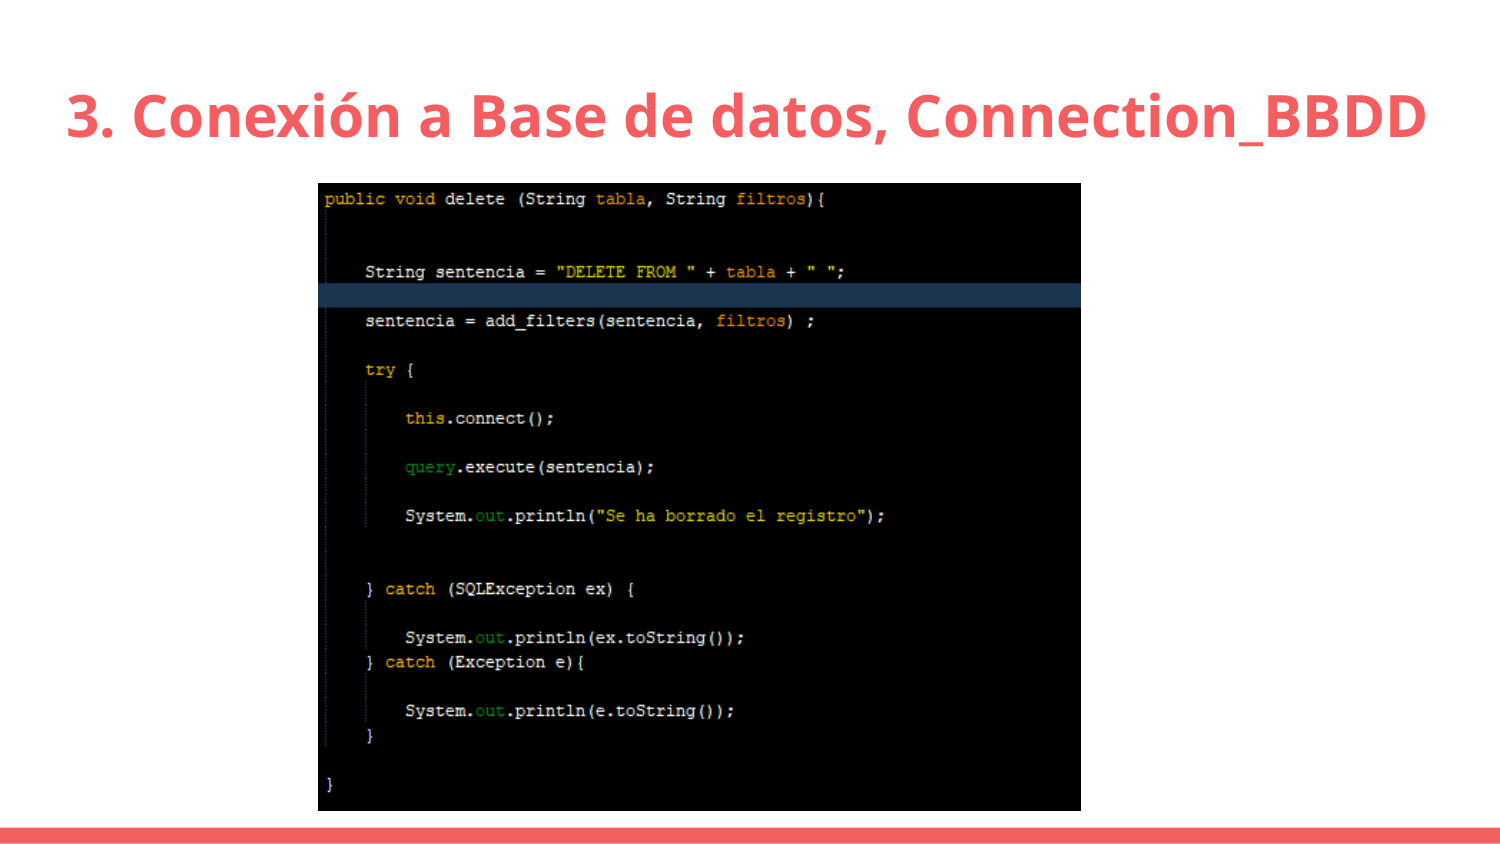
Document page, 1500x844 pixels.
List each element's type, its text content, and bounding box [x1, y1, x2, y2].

title 3. Conexión a Base de datos, Connection_BBDD [51, 64, 1449, 167]
picture [318, 183, 1081, 811]
